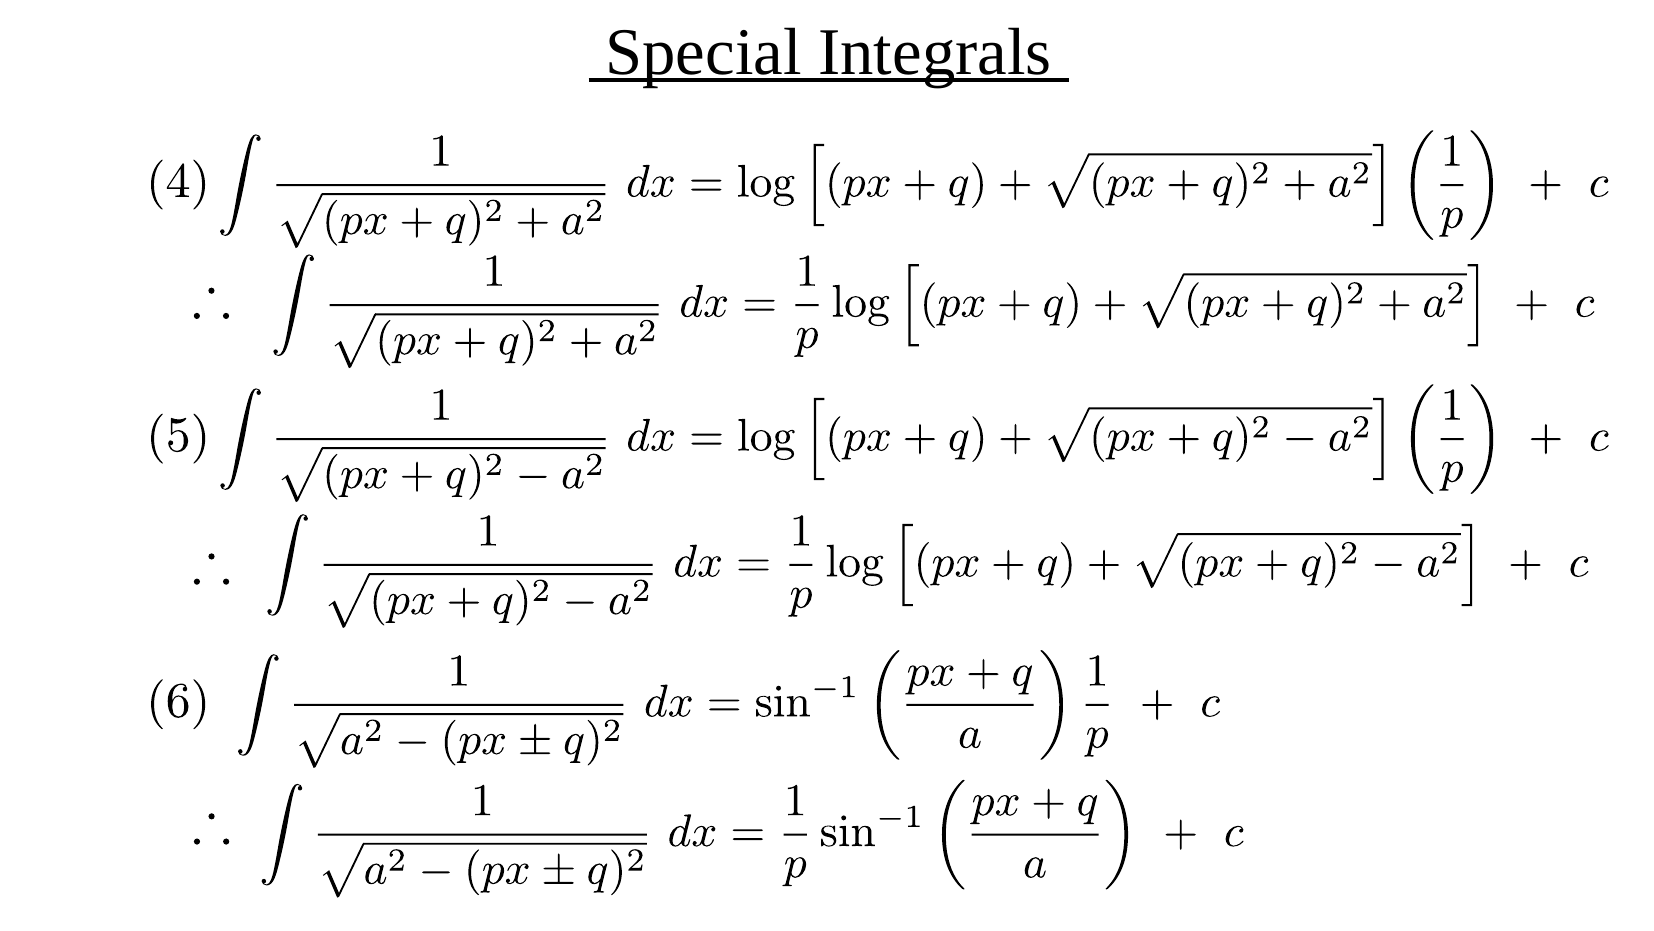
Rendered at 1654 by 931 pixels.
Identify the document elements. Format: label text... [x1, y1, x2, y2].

text_box [237, 650, 1220, 768]
text_box [220, 384, 1609, 503]
text_box [148, 679, 206, 730]
text_box [267, 514, 1589, 628]
text_box [148, 413, 206, 464]
text_box [148, 159, 206, 210]
text_box [219, 130, 1609, 249]
text_box [193, 813, 230, 845]
text_box [193, 553, 230, 585]
text_box [193, 287, 230, 320]
title Special Integrals [84, 10, 1574, 94]
subtitle [59, 117, 1607, 910]
text_box [273, 254, 1595, 369]
text_box [261, 779, 1244, 898]
